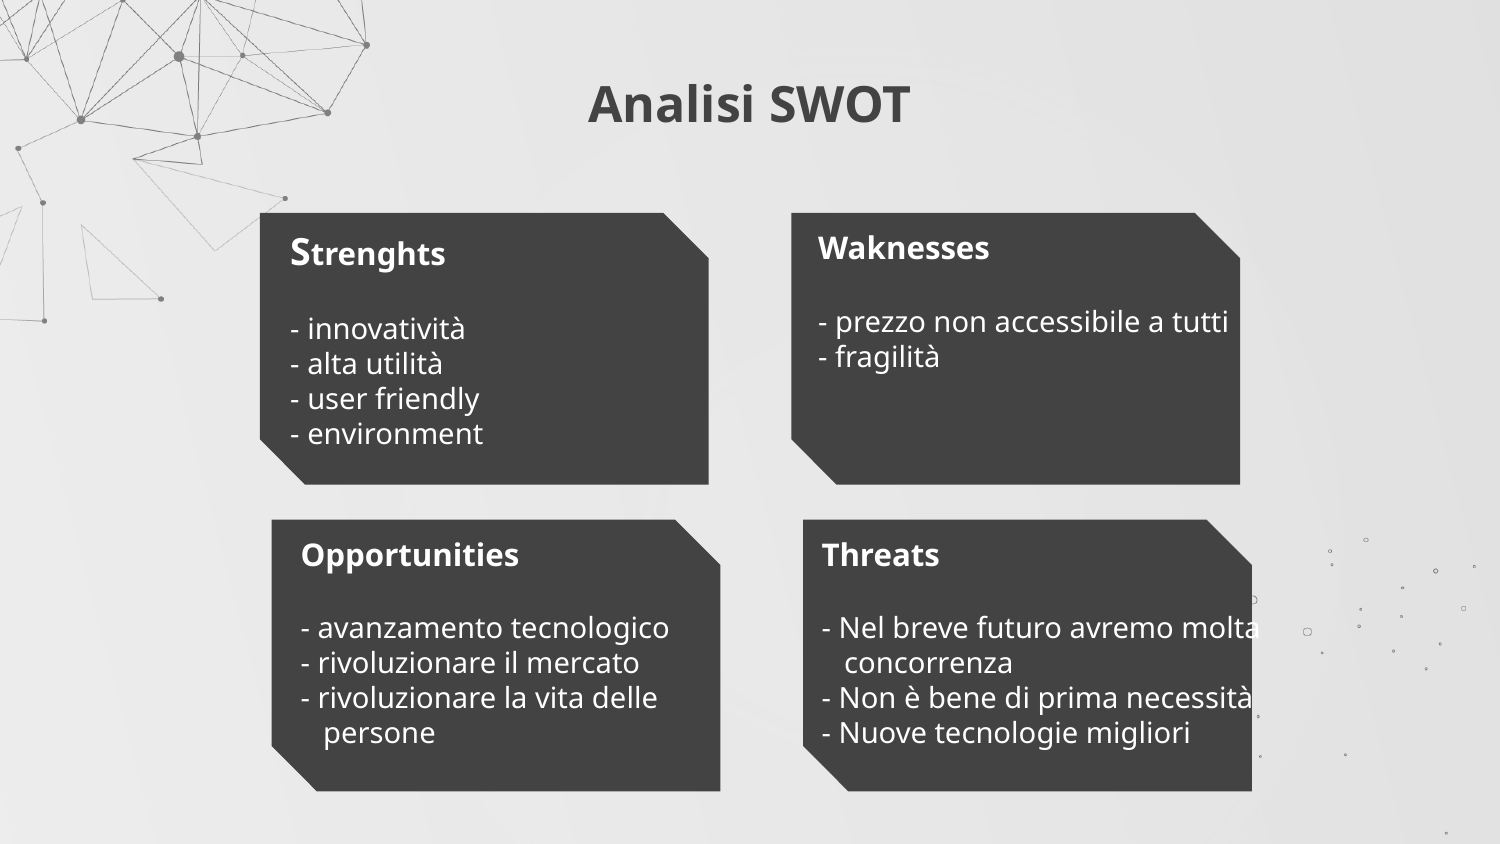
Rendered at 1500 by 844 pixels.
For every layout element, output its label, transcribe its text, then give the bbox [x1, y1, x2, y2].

text_box [791, 212, 1241, 485]
text_box [259, 212, 709, 485]
title Strenghts - innovatività - alta utilità - user friendly - environment [275, 213, 756, 369]
title Threats - Nel breve futuro avremo molta concorrenza - Non è bene di prima necessità - Nuove tecnologie migliori [806, 519, 1288, 675]
title Analisi SWOT [322, 57, 1178, 214]
title Waknesses - prezzo non accessibile a tutti - fragilità [803, 213, 1284, 369]
text_box [803, 519, 1252, 792]
text_box [271, 519, 721, 792]
picture [0, 0, 1500, 844]
title Opportunities - avanzamento tecnologico - rivoluzionare il mercato - rivoluzionare la vita delle persone [285, 519, 767, 675]
